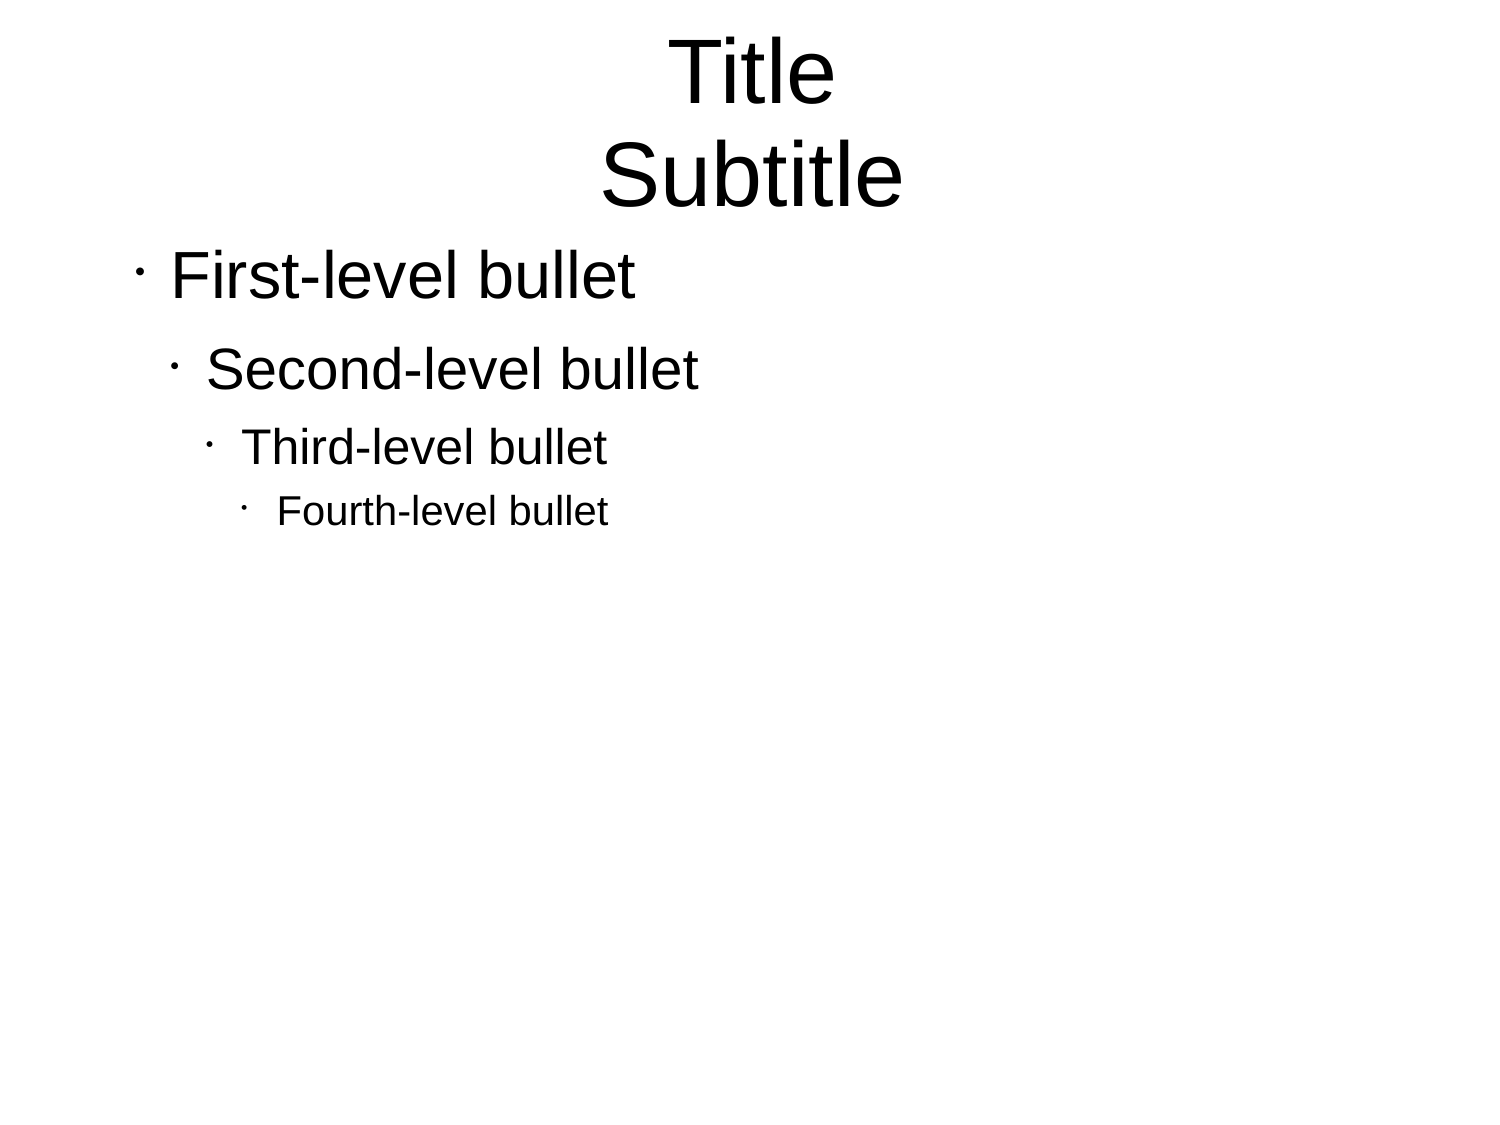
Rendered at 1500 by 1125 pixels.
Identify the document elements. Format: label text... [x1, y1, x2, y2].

title Title Subtitle [135, 41, 1372, 204]
list First-level bullet Second-level bullet Third-level bullet Fourth-level bullet [135, 238, 1372, 982]
